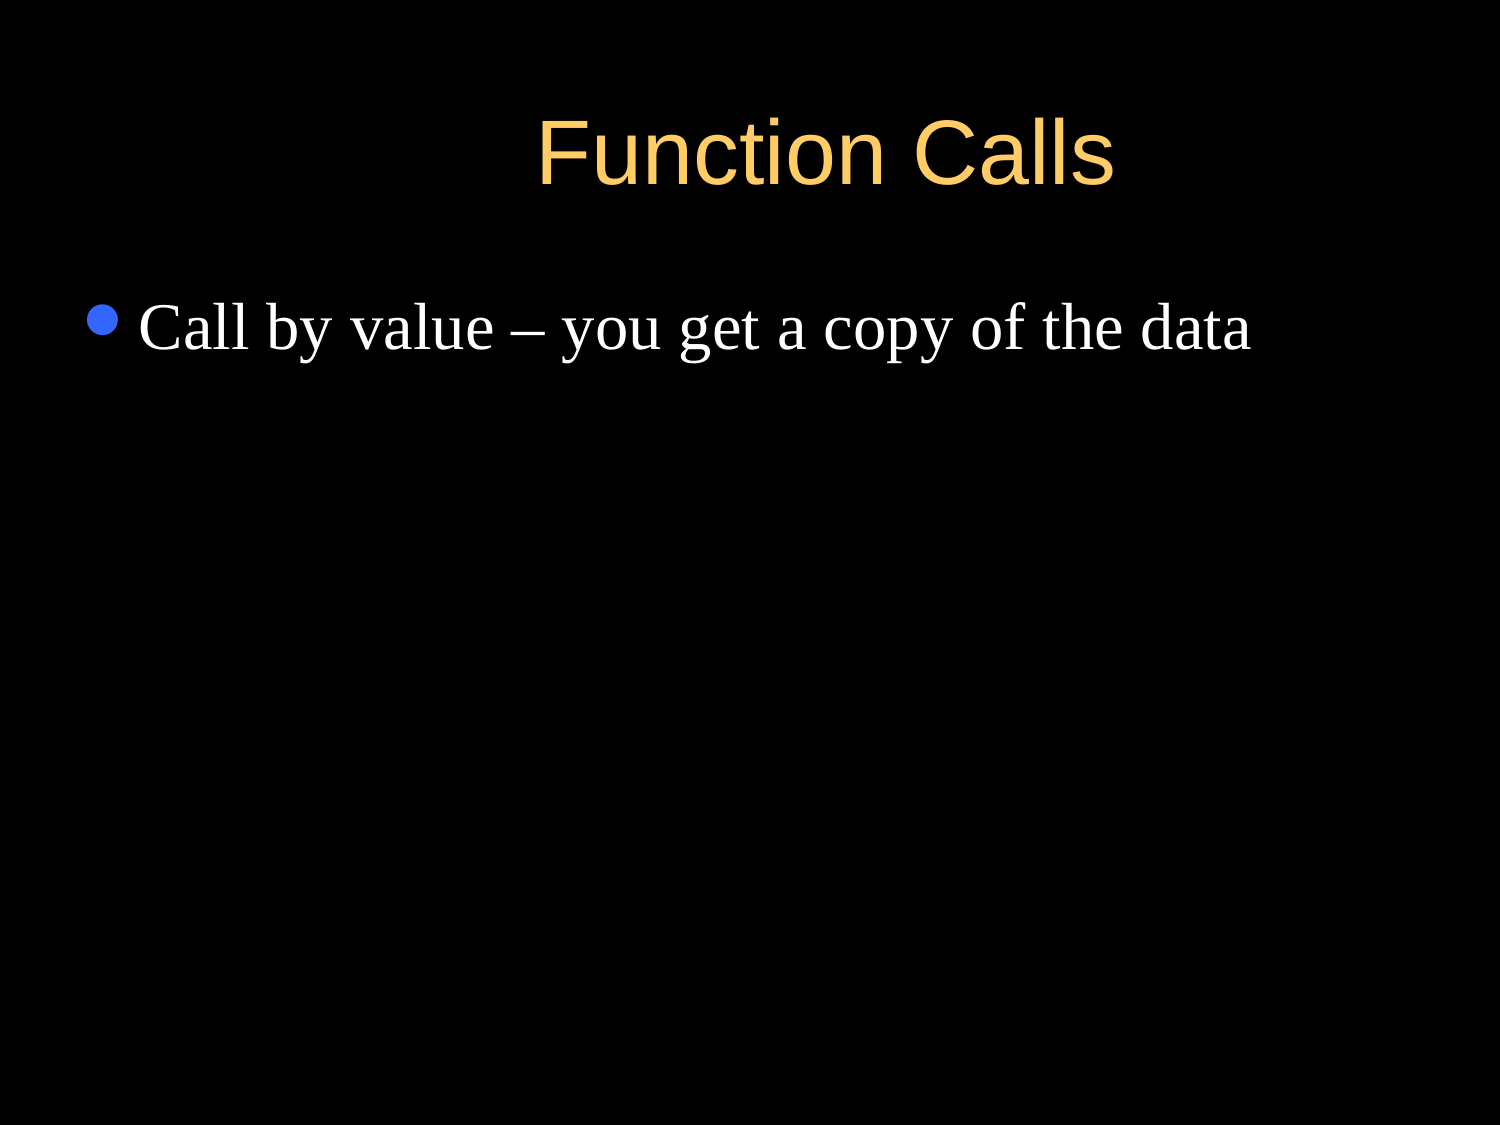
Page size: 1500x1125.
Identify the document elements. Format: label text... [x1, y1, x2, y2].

list Call by value – you get a copy of the data [82, 290, 1500, 1095]
title Function Calls [82, 56, 1500, 250]
